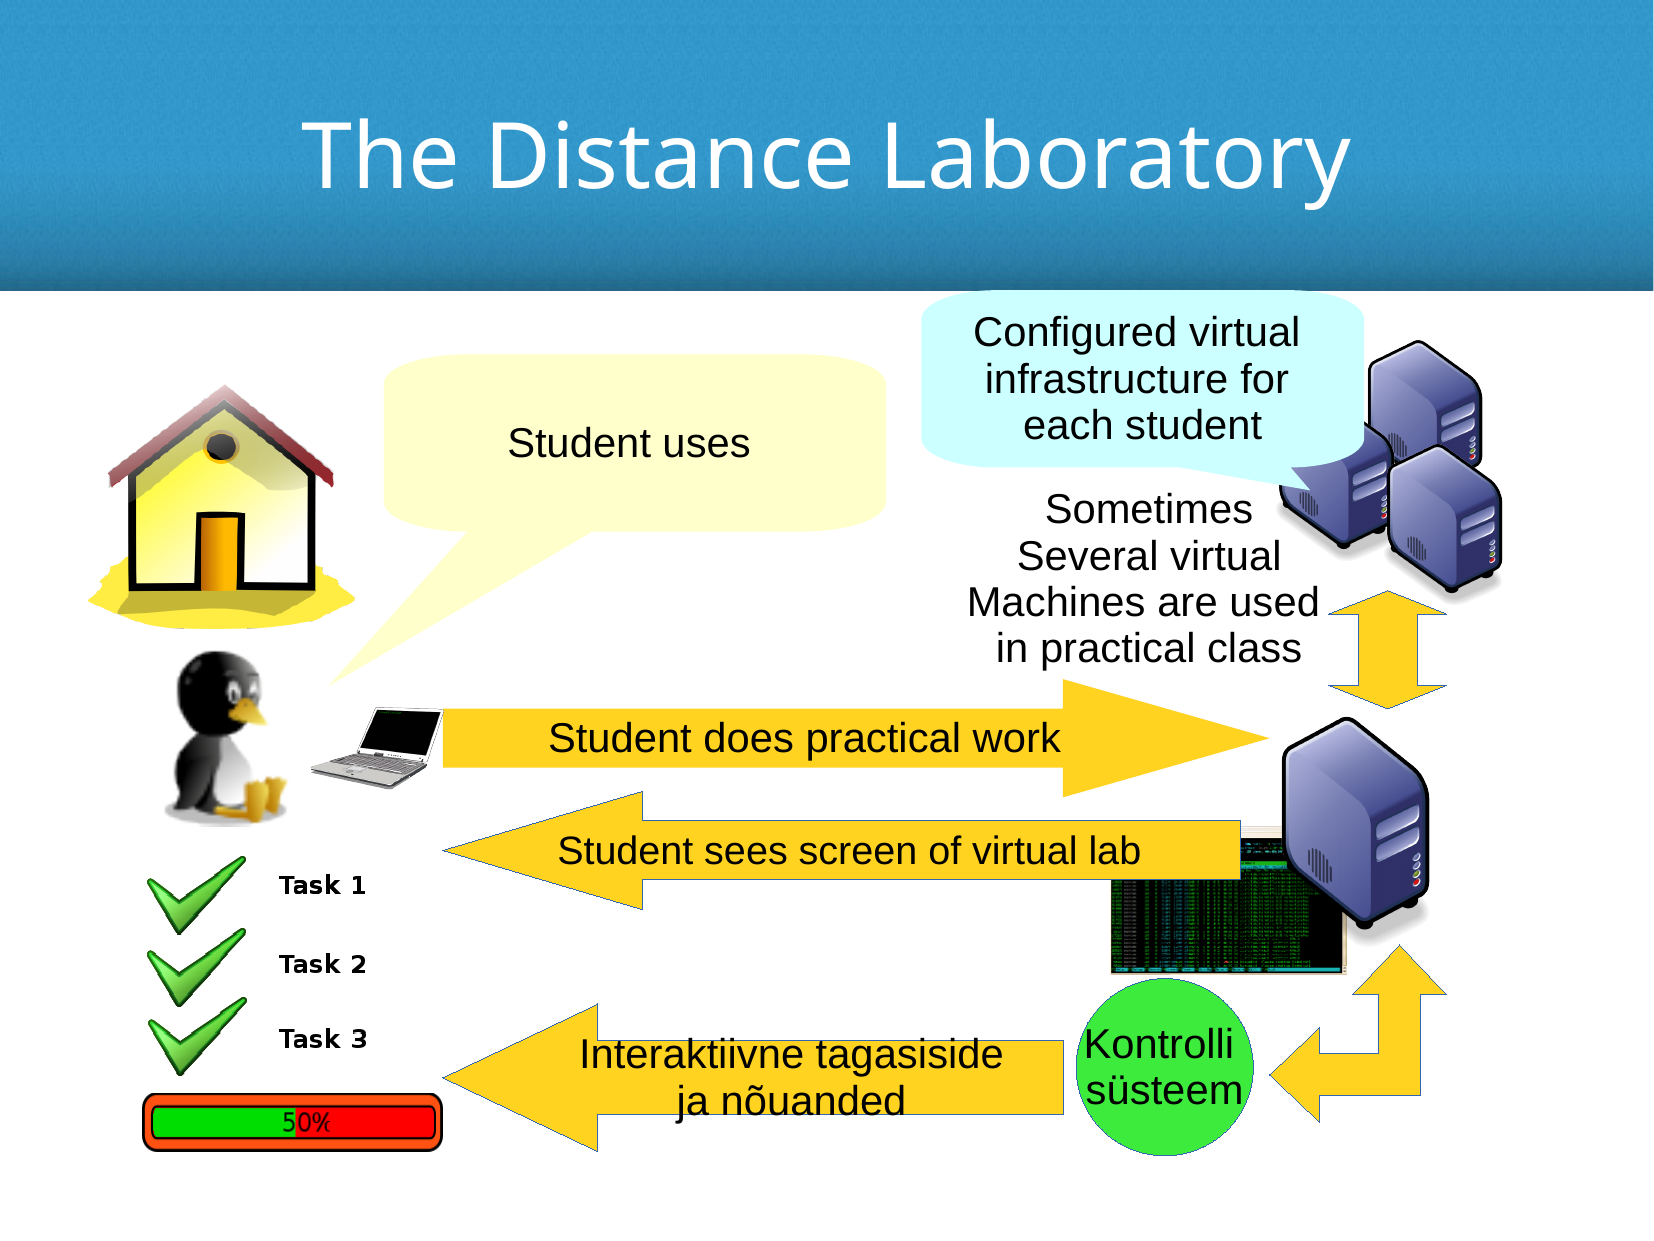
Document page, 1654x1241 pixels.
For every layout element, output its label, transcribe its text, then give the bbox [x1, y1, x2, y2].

text_box Student uses [328, 354, 886, 687]
text_box Student sees screen of virtual lab [442, 791, 1241, 910]
text_box Sometimes Several virtual Machines are used in practical class [952, 478, 1347, 680]
text_box Interaktiivne tagasiside ja nõuanded [442, 1003, 1064, 1152]
title The Distance Laboratory [82, 49, 1571, 257]
picture [0, 0, 1654, 291]
picture [142, 636, 502, 1152]
text_box [1269, 944, 1447, 1123]
picture [88, 383, 355, 629]
text_box Kontrolli süsteem [1076, 978, 1254, 1156]
picture [1269, 708, 1447, 975]
text_box Configured virtual infrastructure for each student [921, 290, 1365, 478]
text_box [1328, 590, 1447, 709]
list [44, 271, 1611, 1214]
text_box Student does practical work [502, 680, 1269, 798]
picture [1292, 334, 1516, 625]
